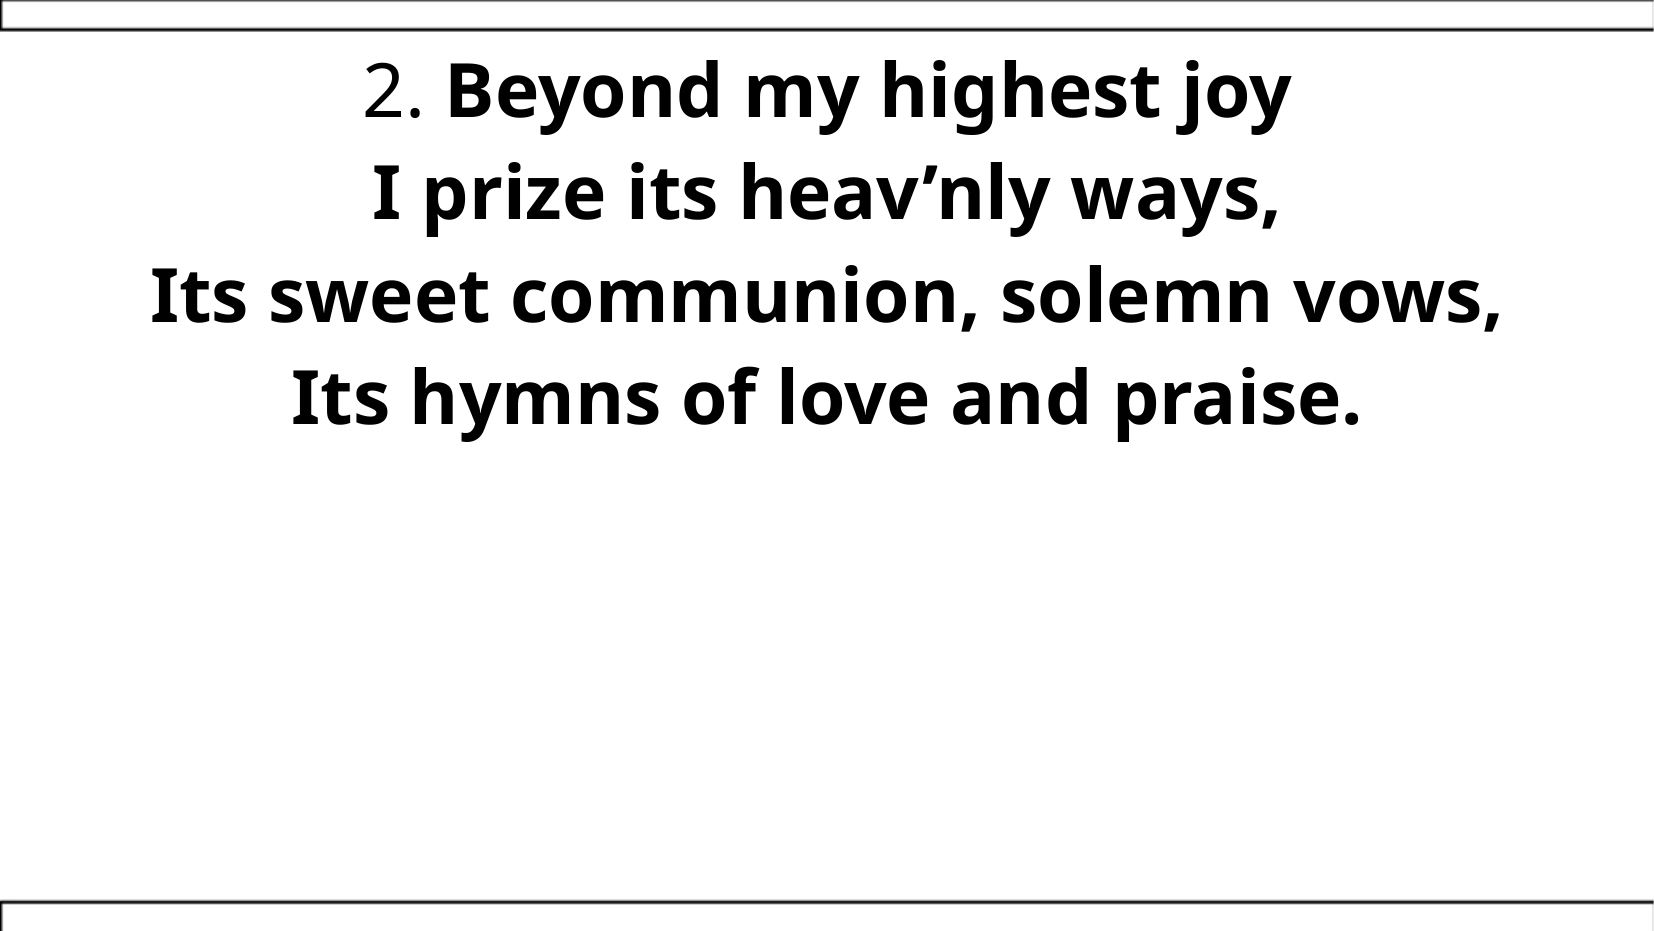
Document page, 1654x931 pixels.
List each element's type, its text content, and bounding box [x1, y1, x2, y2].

picture [0, 0, 1654, 931]
text_box 2. Beyond my highest joy I prize its heav’nly ways, Its sweet communion, solemn vows, Its hymns of love and praise. [92, 30, 1563, 445]
